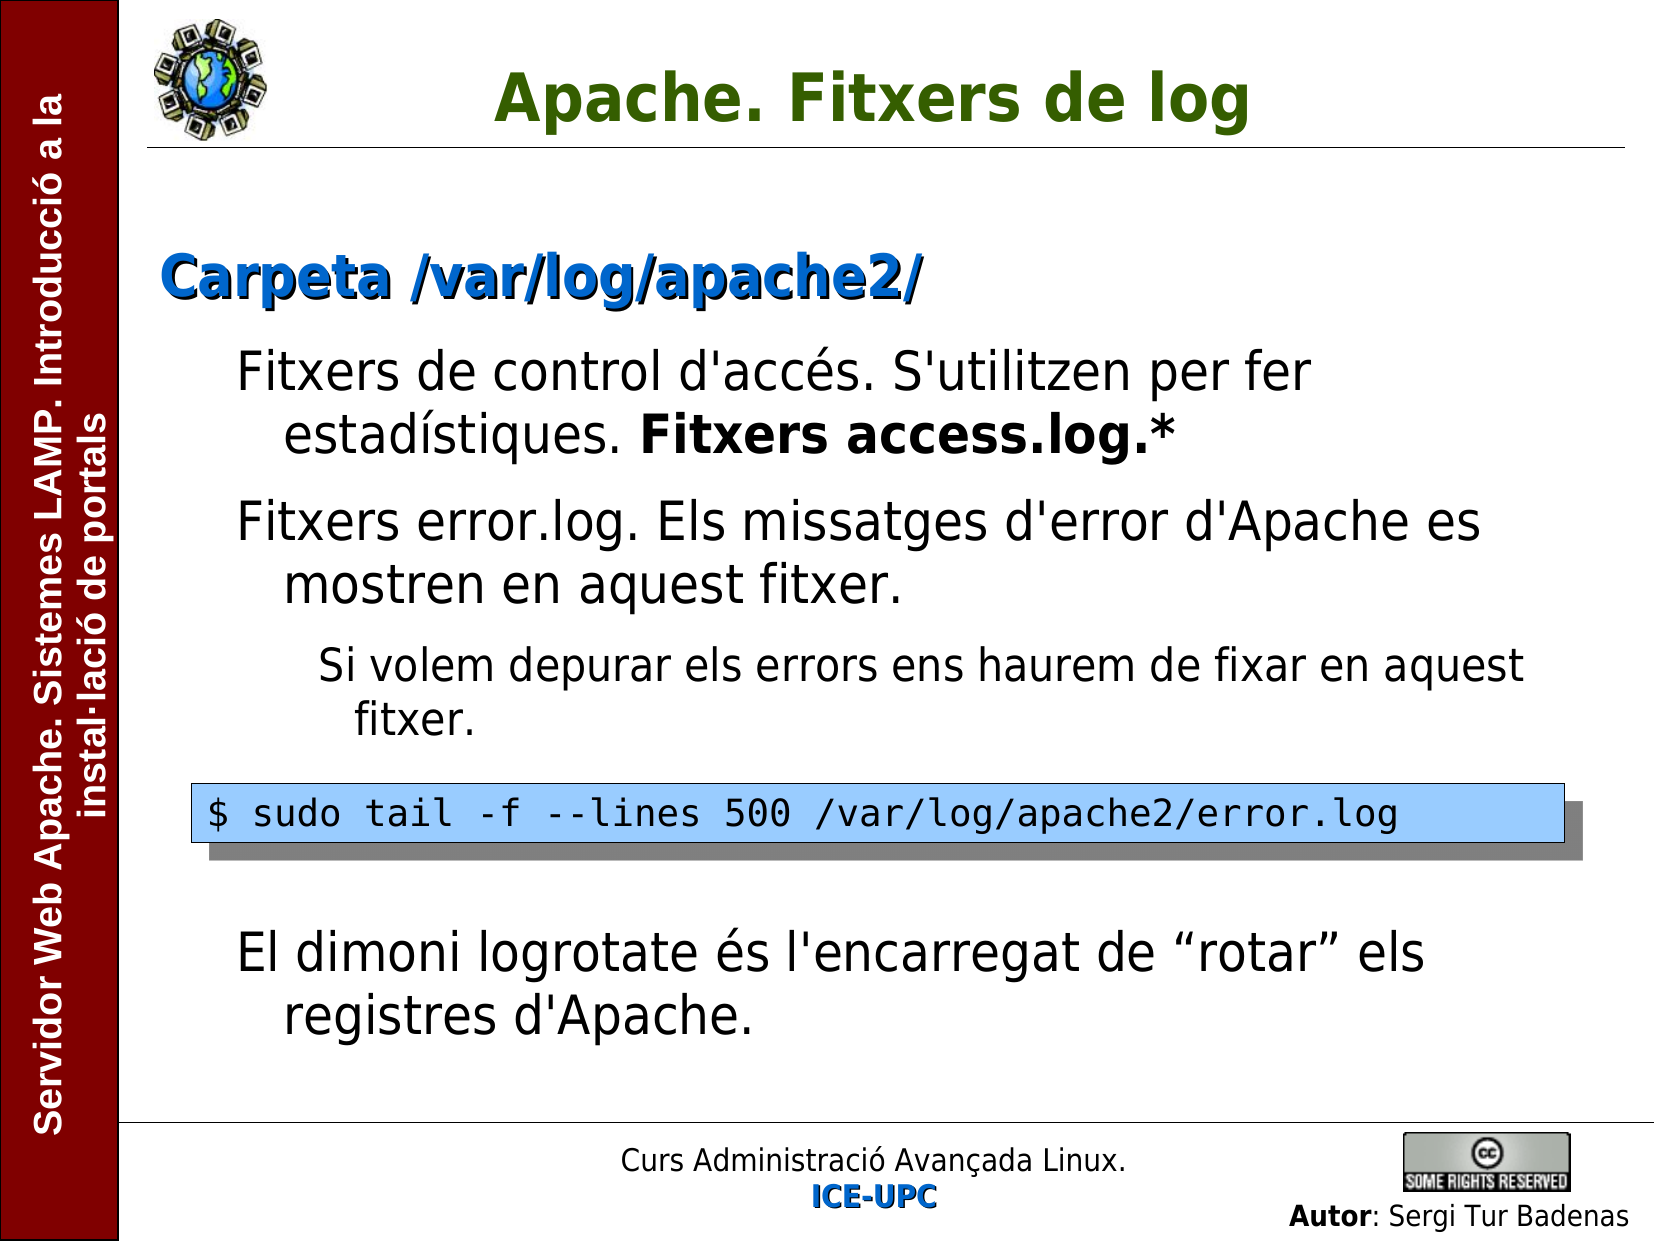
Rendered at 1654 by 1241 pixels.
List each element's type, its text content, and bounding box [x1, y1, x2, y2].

text_box $ sudo tail -f --lines 500 /var/log/apache2/error.log [191, 783, 1565, 843]
title Apache. Fitxers de log [129, 56, 1619, 141]
picture [154, 19, 268, 56]
list Carpeta /var/log/apache2/ Fitxers de control d'accés. S'utilitzen per fer estadístiques. Fitxers access.log.* Fitxers error.log. Els missatges d'error d'Apache es mostren en aquest fitxer. Si volem depurar els errors ens haurem de fixar en aquest fitxer. El dimoni logrotate és l'encarregat de “rotar” els registres d'Apache. [141, 242, 1630, 1078]
picture [1403, 1132, 1571, 1192]
